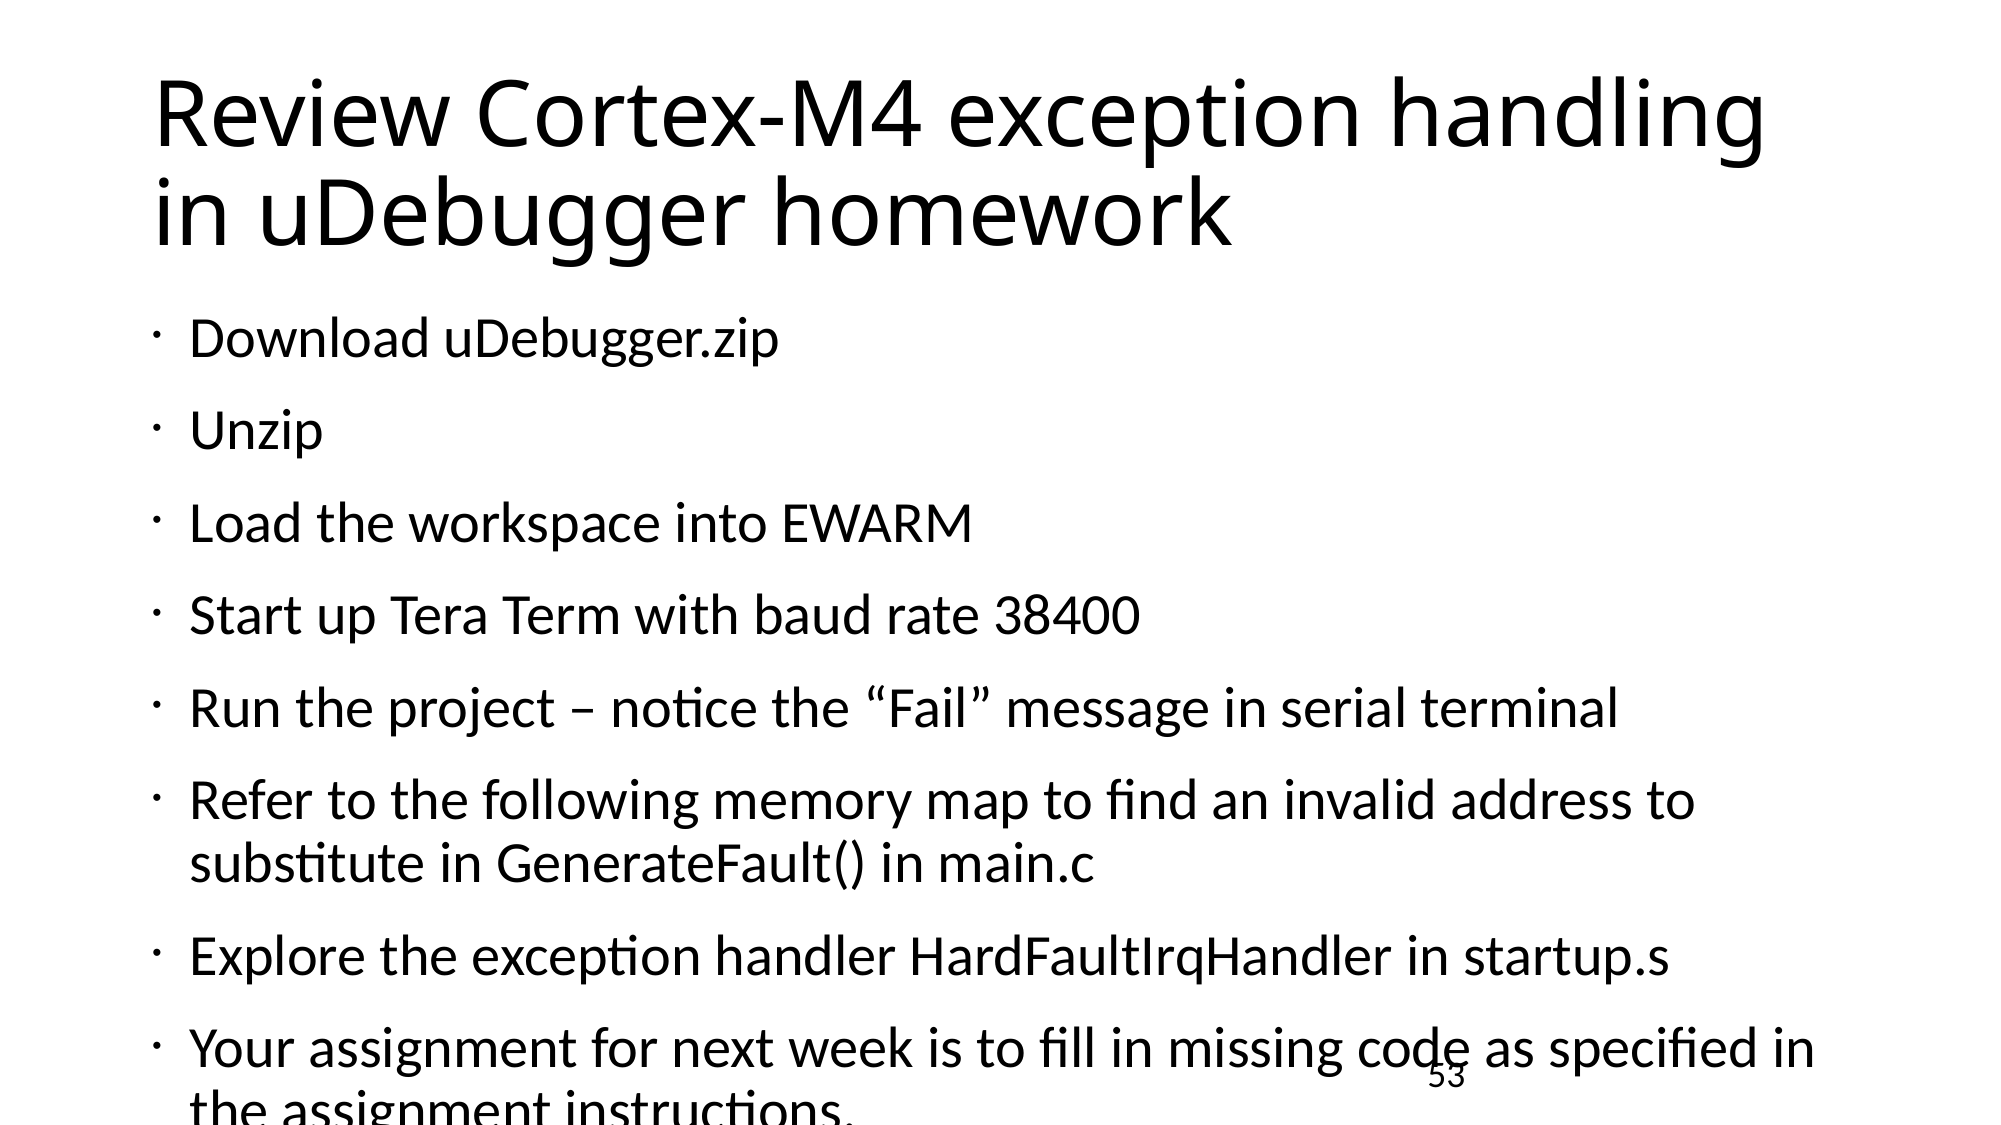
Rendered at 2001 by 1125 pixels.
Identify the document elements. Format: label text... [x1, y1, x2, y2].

slide_number <number> [1412, 1042, 1863, 1103]
title Review Cortex-M4 exception handling in uDebugger homework [137, 59, 1863, 278]
list Download uDebugger.zip Unzip Load the workspace into EWARM Start up Tera Term with baud rate 38400 Run the project – notice the “Fail” message in serial terminal Refer to the following memory map to find an invalid address to substitute in GenerateFault() in main.c Explore the exception handler HardFaultIrqHandler in startup.s Your assignment for next week is to fill in missing code as specified in the assignment instructions. [137, 299, 1863, 1014]
